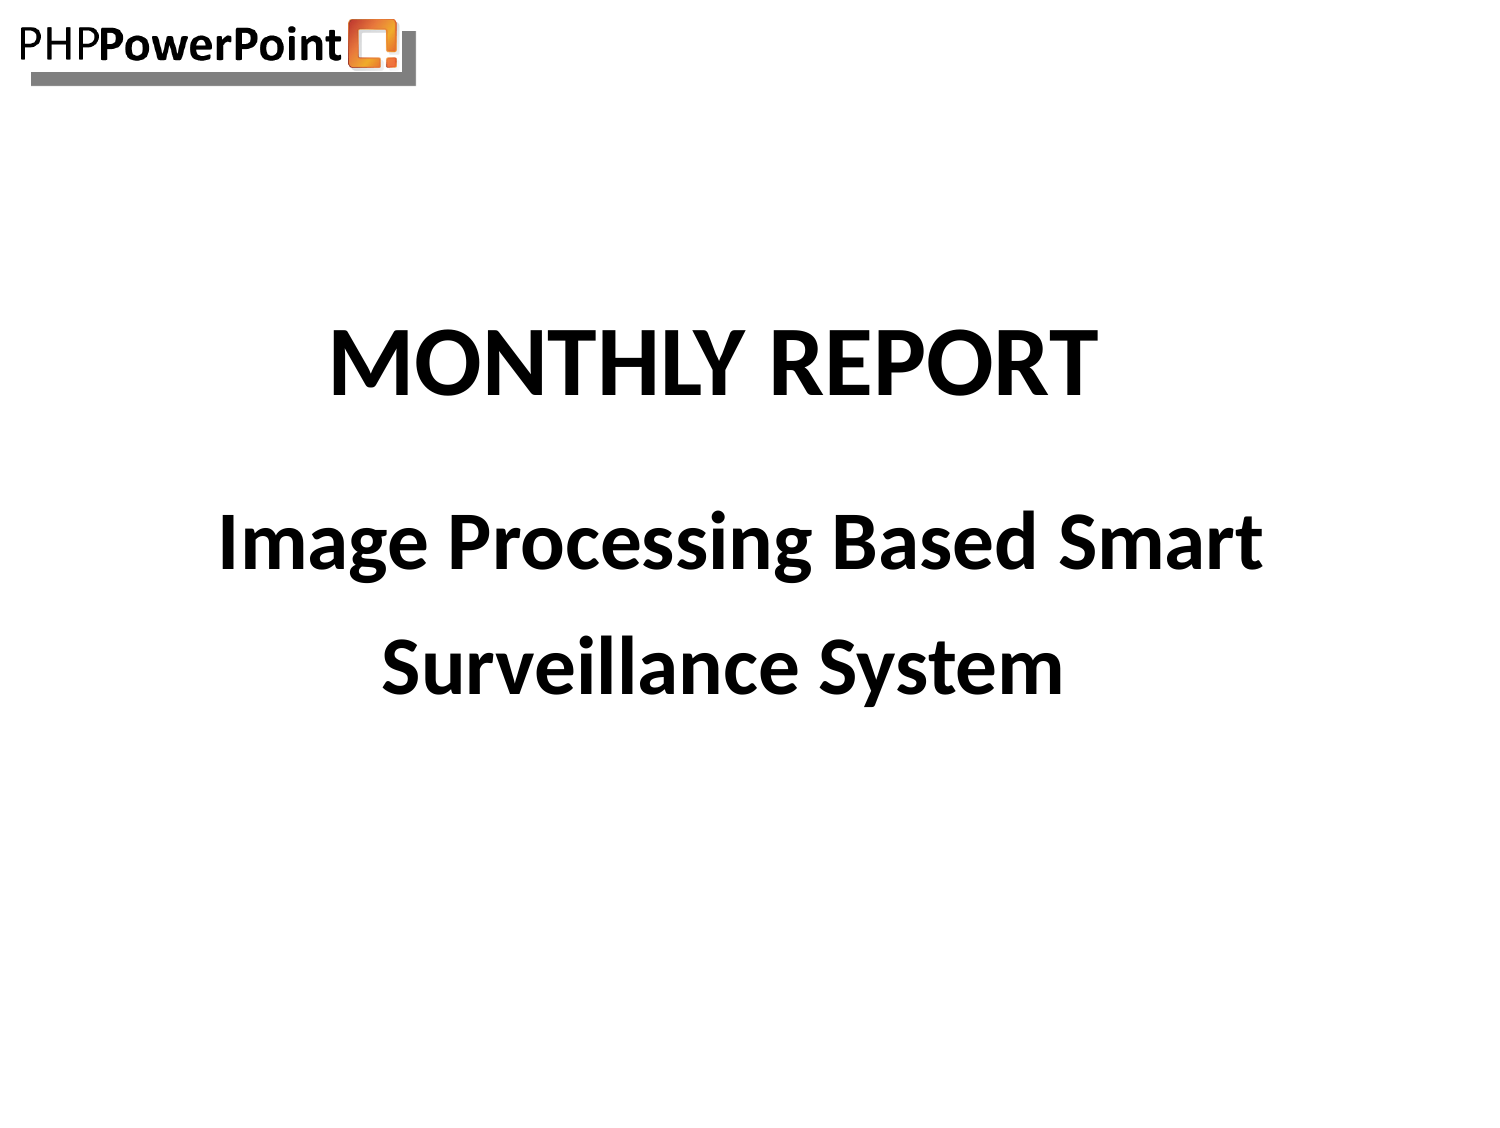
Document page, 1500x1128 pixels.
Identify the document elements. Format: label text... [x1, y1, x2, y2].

picture [15, 15, 402, 72]
text_box MONTHLY REPORT [312, 312, 1251, 469]
text_box Image Processing Based Smart [203, 500, 1454, 657]
text_box Surveillance System [367, 624, 1305, 782]
